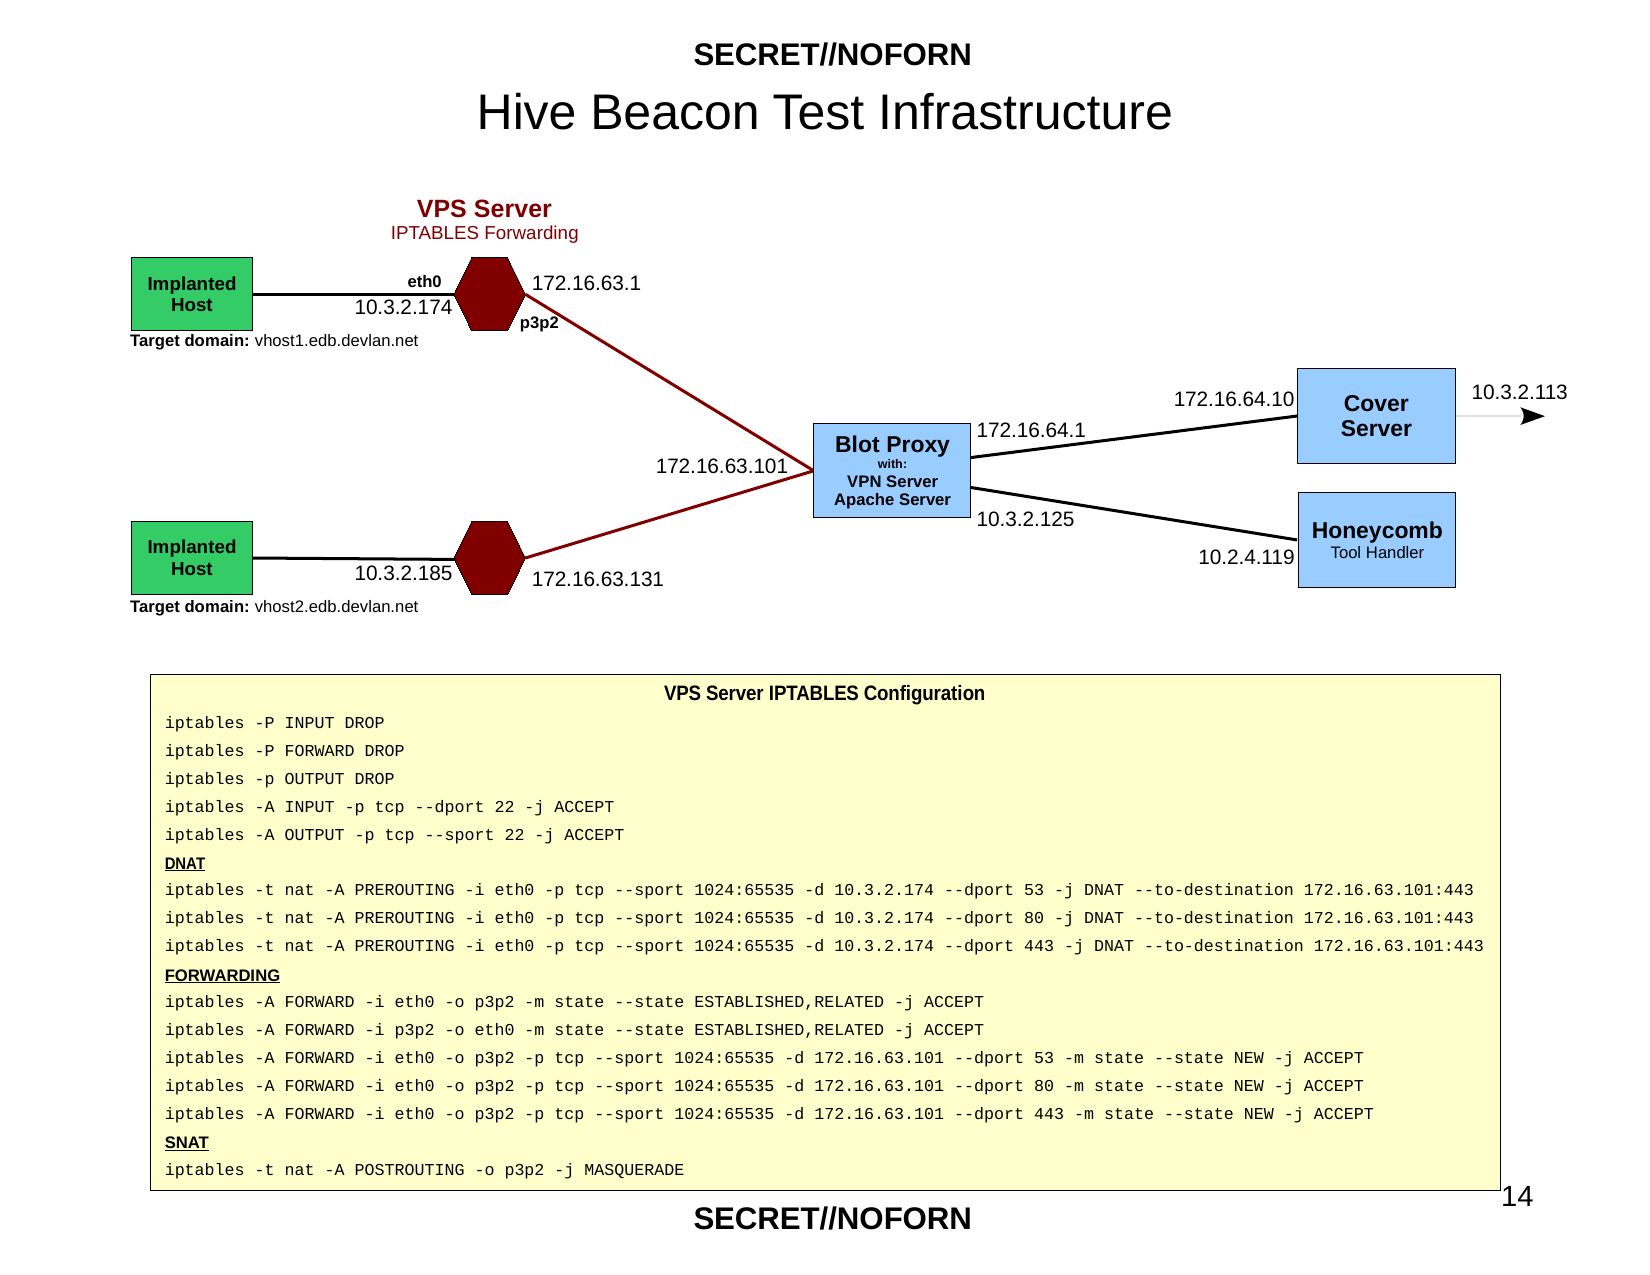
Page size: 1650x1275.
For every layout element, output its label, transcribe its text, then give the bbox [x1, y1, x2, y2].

text_box 10.3.2.113 [1456, 372, 1583, 412]
text_box Target domain: vhost1.edb.devlan.net [115, 323, 434, 358]
text_box SECRET//NOFORN [678, 1194, 1002, 1244]
text_box [1298, 492, 1456, 510]
text_box Honeycomb Tool Handler [1297, 510, 1458, 570]
text_box [456, 521, 525, 595]
text_box [1298, 570, 1456, 588]
text_box 172.16.63.1 [517, 264, 656, 303]
text_box [131, 521, 253, 595]
text_box eth0 [392, 264, 457, 299]
text_box p3p2 [505, 306, 574, 340]
text_box Target domain: vhost2.edb.devlan.net [115, 589, 434, 624]
text_box 172.16.64.10 [1159, 380, 1310, 419]
text_box 172.16.63.101 [641, 447, 803, 486]
text_box VPS Server IPTABLES Configuration iptables -P INPUT DROP iptables -P FORWARD DROP iptables -p OUTPUT DROP iptables -A INPUT -p tcp --dport 22 -j ACCEPT iptables -A OUTPUT -p tcp --sport 22 -j ACCEPT DNAT iptables -t nat -A PREROUTING -i eth0 -p tcp --sport 1024:65535 -d 10.3.2.174 --dport 53 -j DNAT --to-destination 172.16.63.101:443 iptables -t nat -A PREROUTING -i eth0 -p tcp --sport 1024:65535 -d 10.3.2.174 --dport 80 -j DNAT --to-destination 172.16.63.101:443 iptables -t nat -A PREROUTING -i eth0 -p tcp --sport 1024:65535 -d 10.3.2.174 --dport 443 -j DNAT --to-destination 172.16.63.101:443 FORWARDING iptables -A FORWARD -i eth0 -o p3p2 -m state --state ESTABLISHED,RELATED -j ACCEPT iptables -A FORWARD -i p3p2 -o eth0 -m state --state ESTABLISHED,RELATED -j ACCEPT iptables -A FORWARD -i eth0 -o p3p2 -p tcp --sport 1024:65535 -d 172.16.63.101 --dport 53 -m state --state NEW -j ACCEPT iptables -A FORWARD -i eth0 -o p3p2 -p tcp --sport 1024:65535 -d 172.16.63.101 --dport 80 -m state --state NEW -j ACCEPT iptables -A FORWARD -i eth0 -o p3p2 -p tcp --sport 1024:65535 -d 172.16.63.101 --dport 443 -m state --state NEW -j ACCEPT SNAT iptables -t nat -A POSTROUTING -o p3p2 -j MASQUERADE [150, 674, 1501, 1191]
text_box SECRET//NOFORN [678, 29, 1002, 80]
text_box 10.3.2.174 [339, 288, 468, 327]
text_box 10.3.2.185 [339, 553, 468, 593]
text_box 10.3.2.125 [961, 500, 1090, 539]
text_box 172.16.64.1 [961, 411, 1101, 450]
text_box Cover Server [1326, 383, 1427, 449]
text_box [131, 257, 253, 331]
text_box 10.2.4.119 [1183, 538, 1310, 577]
text_box VPS Server IPTABLES Forwarding [376, 187, 604, 252]
text_box 172.16.63.131 [517, 560, 680, 599]
text_box Implanted Host [132, 265, 252, 323]
text_box Implanted Host [132, 529, 252, 587]
text_box [813, 423, 971, 518]
title Hive Beacon Test Infrastructure [116, 81, 1534, 143]
text_box [1297, 368, 1456, 464]
text_box [457, 257, 522, 331]
text_box Blot Proxy with: VPN Server Apache Server [819, 424, 966, 517]
